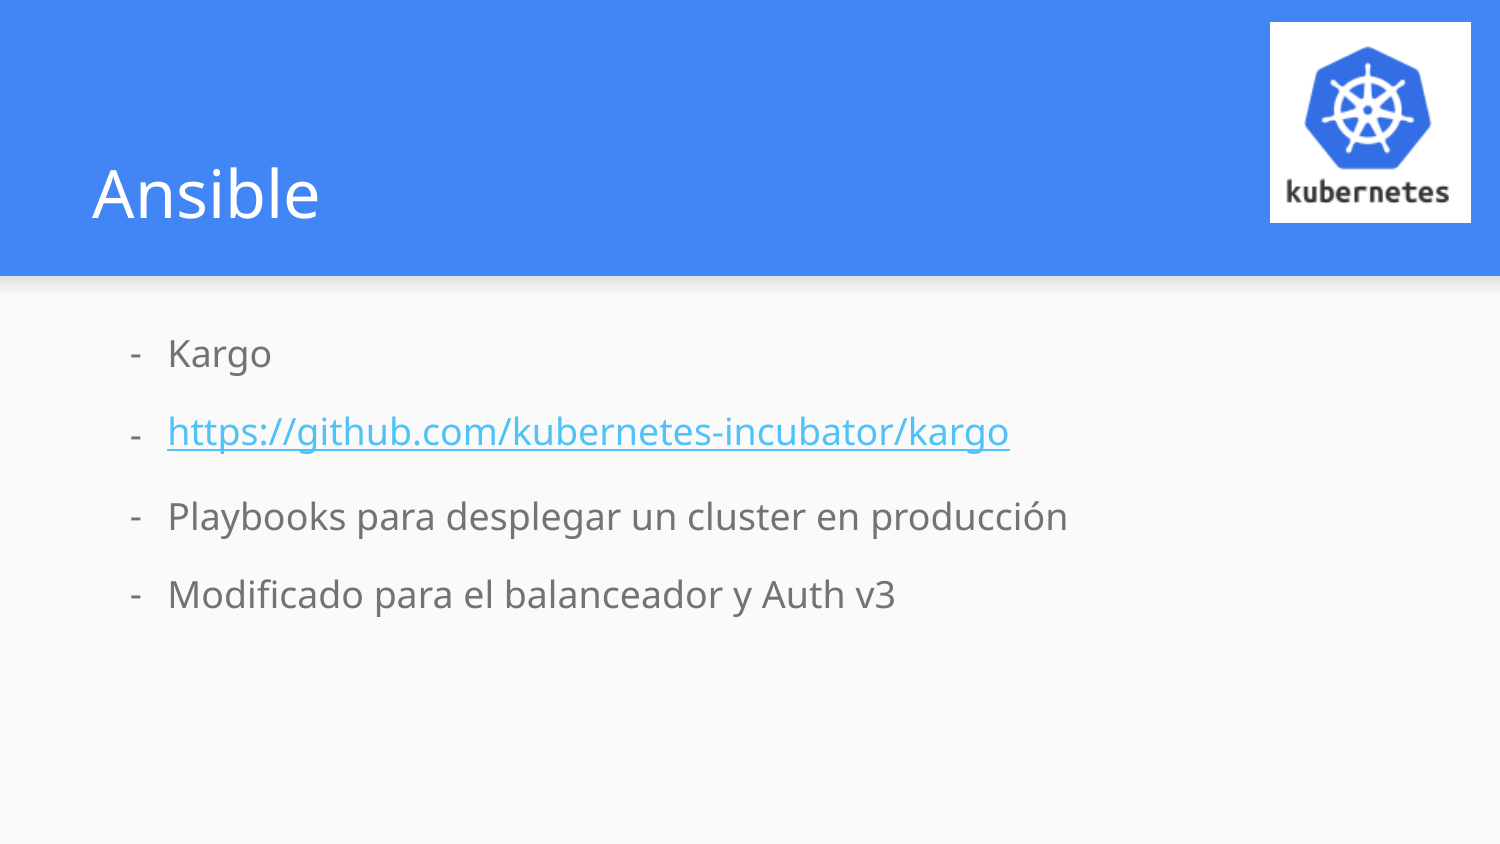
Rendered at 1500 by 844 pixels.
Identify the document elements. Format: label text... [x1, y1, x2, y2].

list Kargo https://github.com/kubernetes-incubator/kargo Playbooks para desplegar un cluster en producción Modificado para el balanceador y Auth v3 [77, 314, 1427, 760]
title Ansible [77, 121, 1427, 248]
picture [1270, 22, 1471, 223]
